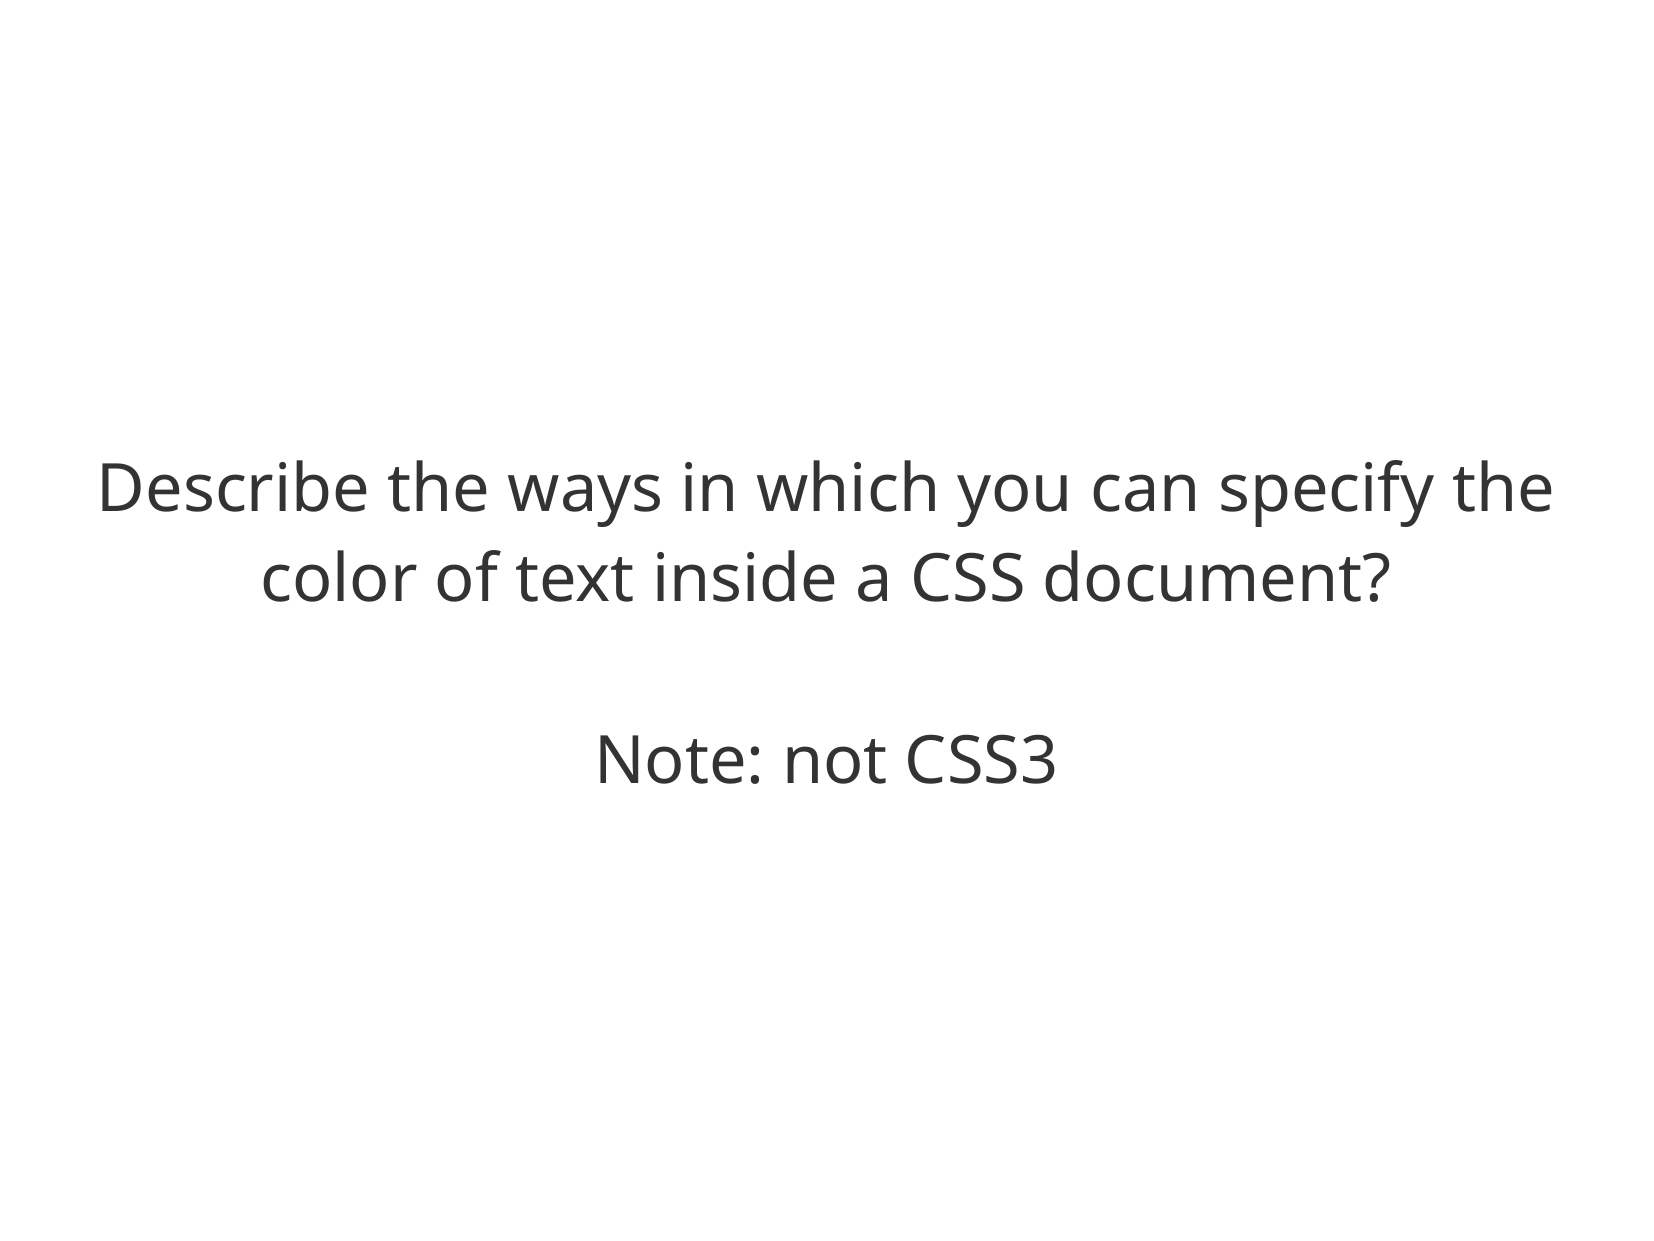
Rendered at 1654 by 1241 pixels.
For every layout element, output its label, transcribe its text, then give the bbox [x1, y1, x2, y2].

subtitle Describe the ways in which you can specify the color of text inside a CSS document? Note: not CSS3 [82, 49, 1571, 1193]
